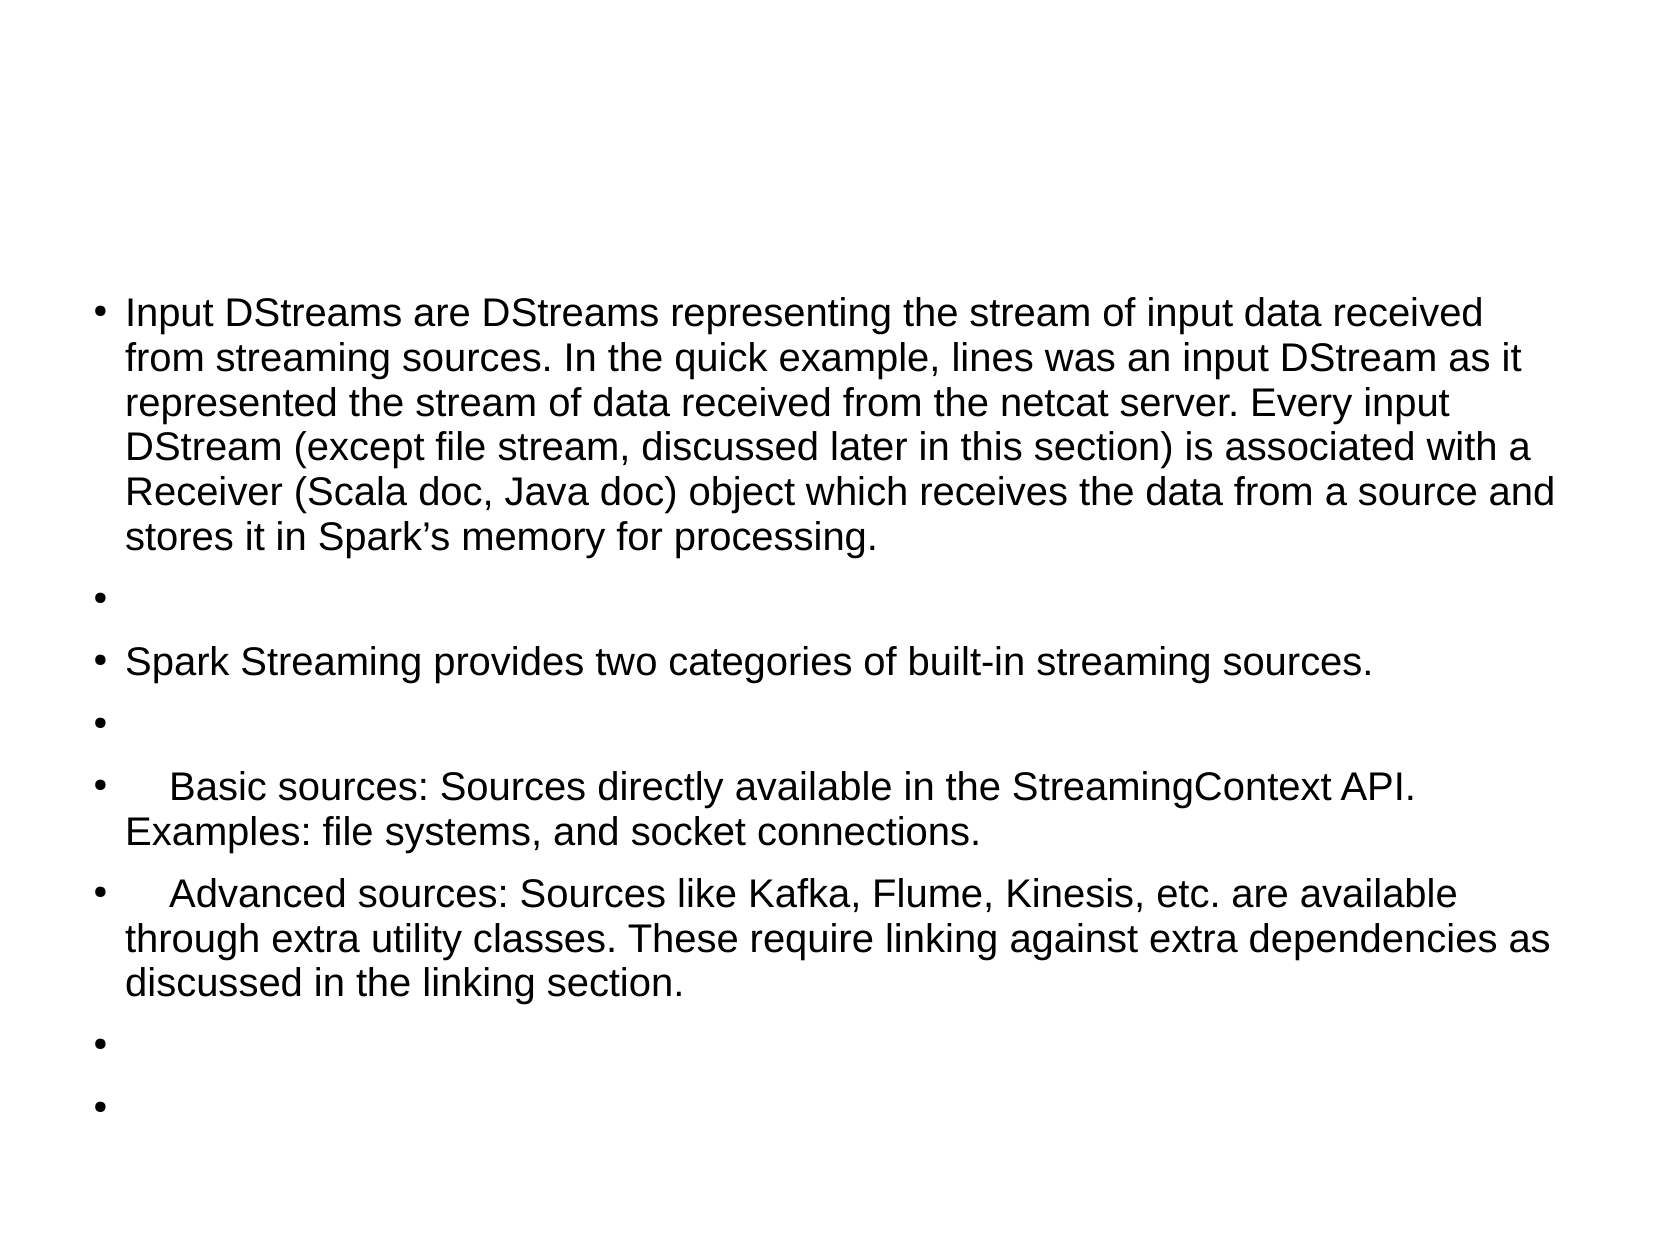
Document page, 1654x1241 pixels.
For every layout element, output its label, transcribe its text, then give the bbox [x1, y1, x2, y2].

list Input DStreams are DStreams representing the stream of input data received from streaming sources. In the quick example, lines was an input DStream as it represented the stream of data received from the netcat server. Every input DStream (except file stream, discussed later in this section) is associated with a Receiver (Scala doc, Java doc) object which receives the data from a source and stores it in Spark’s memory for processing. Spark Streaming provides two categories of built-in streaming sources. Basic sources: Sources directly available in the StreamingContext API. Examples: file systems, and socket connections. Advanced sources: Sources like Kafka, Flume, Kinesis, etc. are available through extra utility classes. These require linking against extra dependencies as discussed in the linking section. [82, 290, 1571, 1010]
